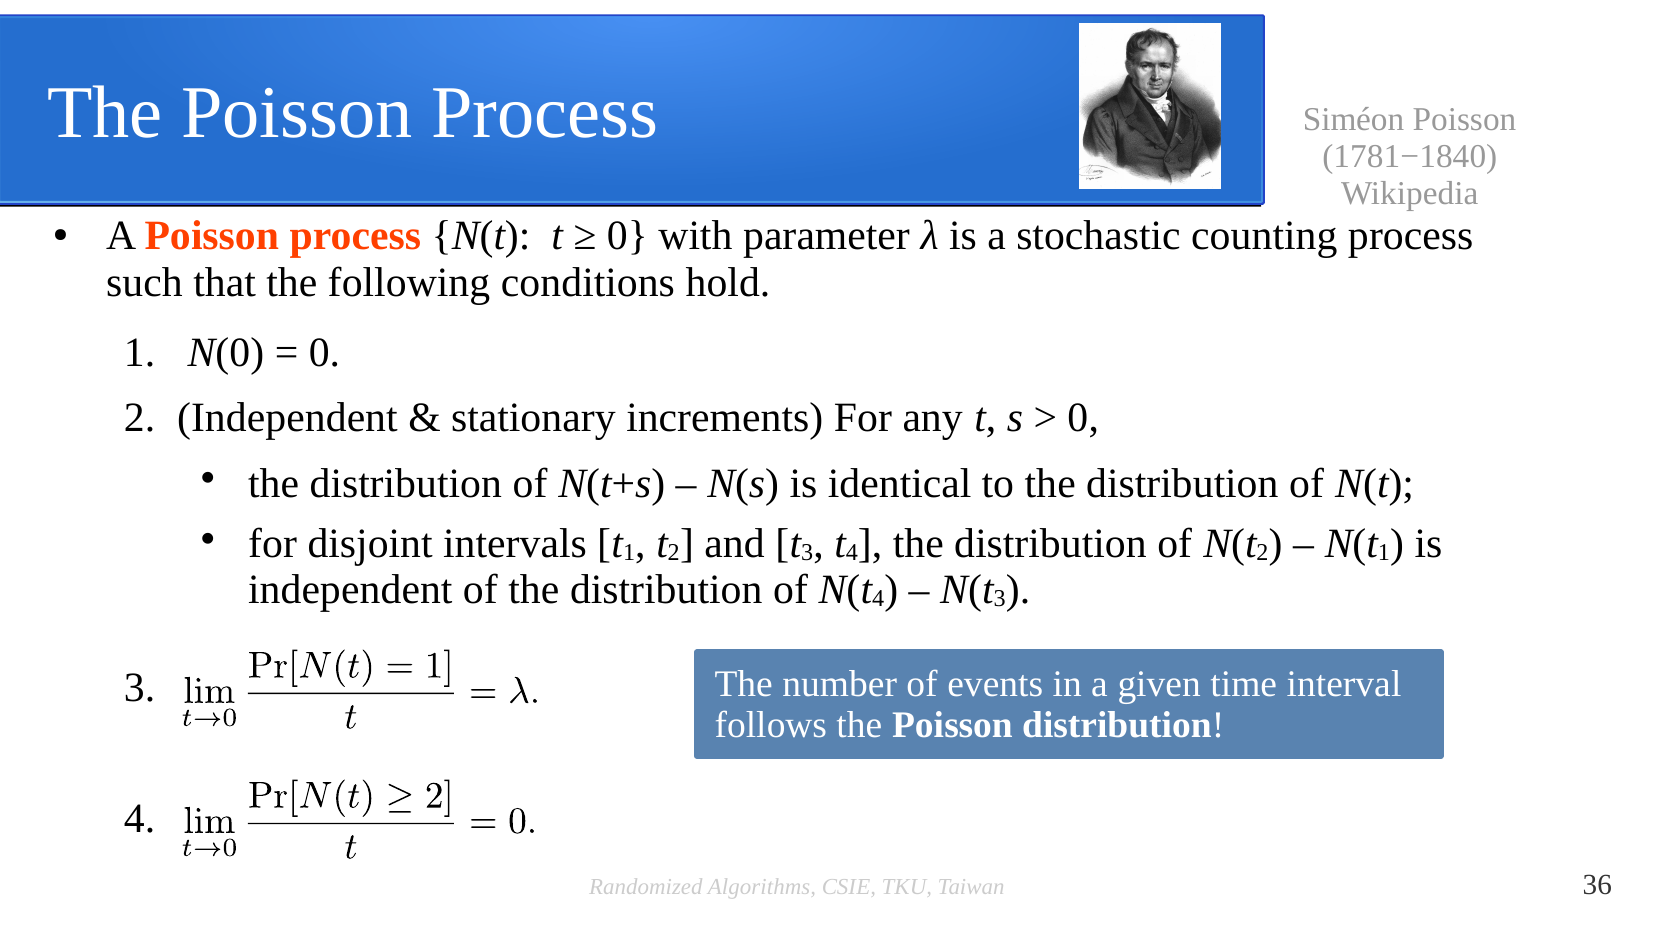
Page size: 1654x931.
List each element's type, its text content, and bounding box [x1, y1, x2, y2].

title The Poisson Process [47, 35, 1079, 189]
list A Poisson process {N(t): t ≥ 0} with parameter λ is a stochastic counting process such that the following conditions hold. N(0) = 0. (Independent & stationary increments) For any t, s > 0, the distribution of N(t+s) – N(s) is identical to the distribution of N(t); for disjoint intervals [t1, t2] and [t3, t4], the distribution of N(t2) – N(t1) is independent of the distribution of N(t4) – N(t3). [35, 212, 1560, 851]
picture [179, 648, 539, 731]
text_box The number of events in a given time interval follows the Poisson distribution! [696, 652, 1441, 757]
picture [179, 778, 536, 861]
picture [1079, 23, 1221, 189]
text_box Siméon Poisson (1781−1840) Wikipedia [1254, 93, 1565, 220]
